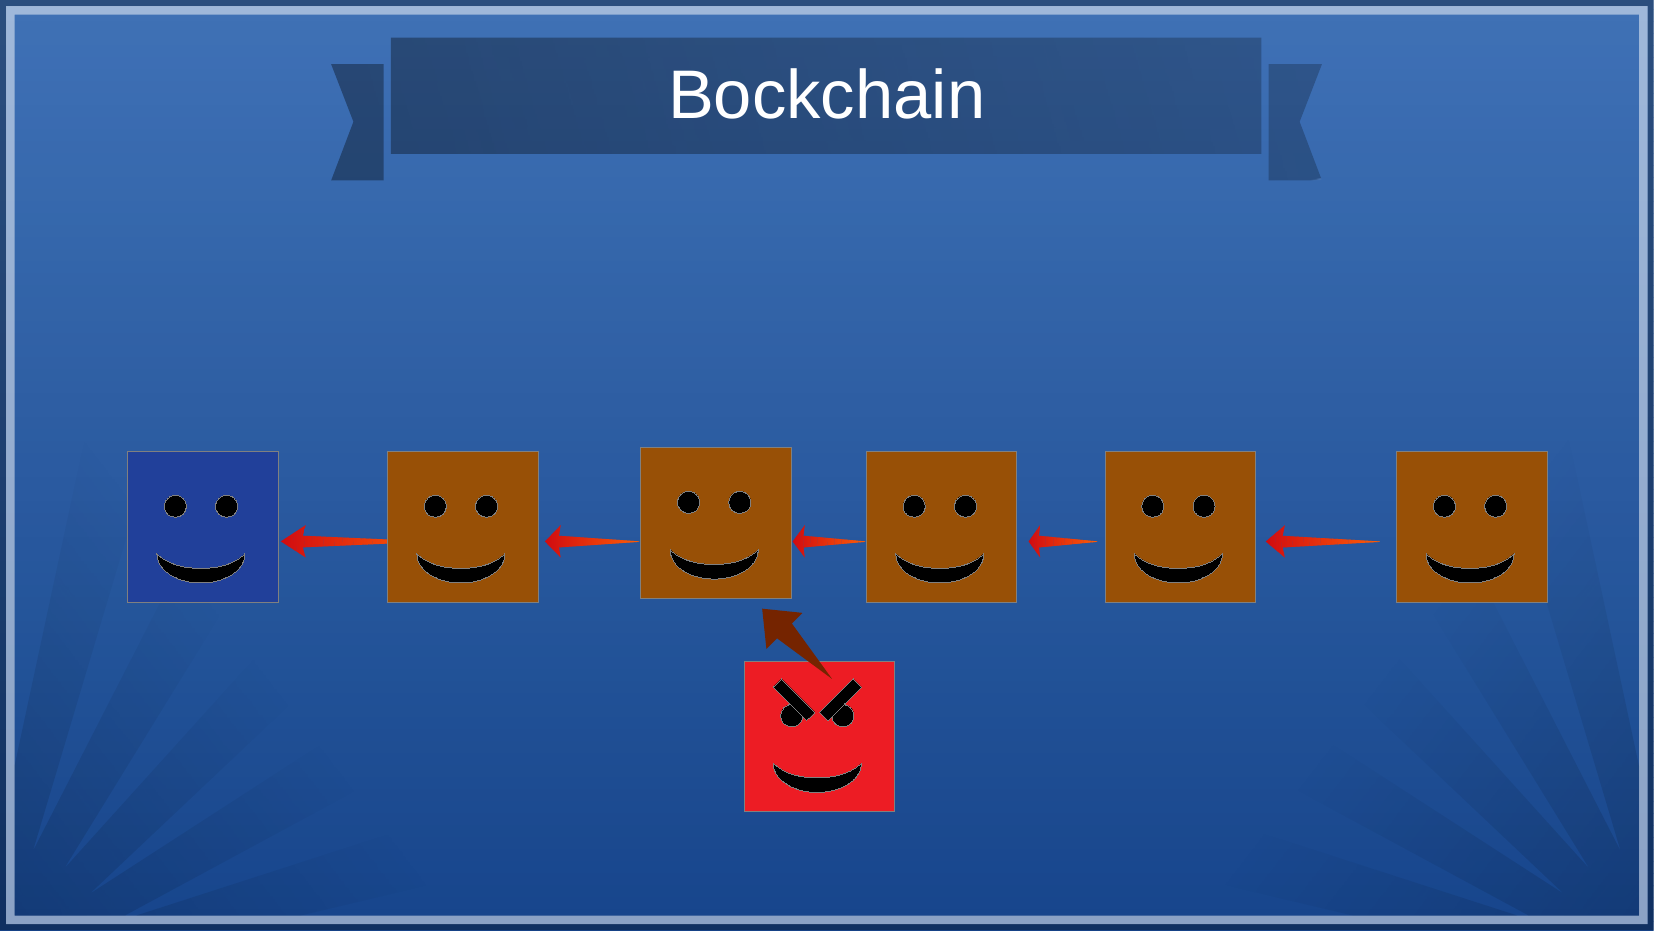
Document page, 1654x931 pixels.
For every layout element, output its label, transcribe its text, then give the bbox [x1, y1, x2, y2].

text_box [866, 451, 1017, 603]
text_box [1396, 451, 1548, 603]
picture [744, 590, 851, 697]
title Bockchain [389, 35, 1264, 154]
text_box [744, 661, 895, 812]
picture [791, 522, 867, 560]
picture [1027, 522, 1099, 560]
picture [543, 522, 641, 560]
picture [1263, 522, 1382, 560]
text_box [387, 451, 539, 603]
picture [279, 522, 387, 560]
text_box [1105, 451, 1256, 603]
text_box [640, 447, 792, 599]
text_box [127, 451, 279, 603]
